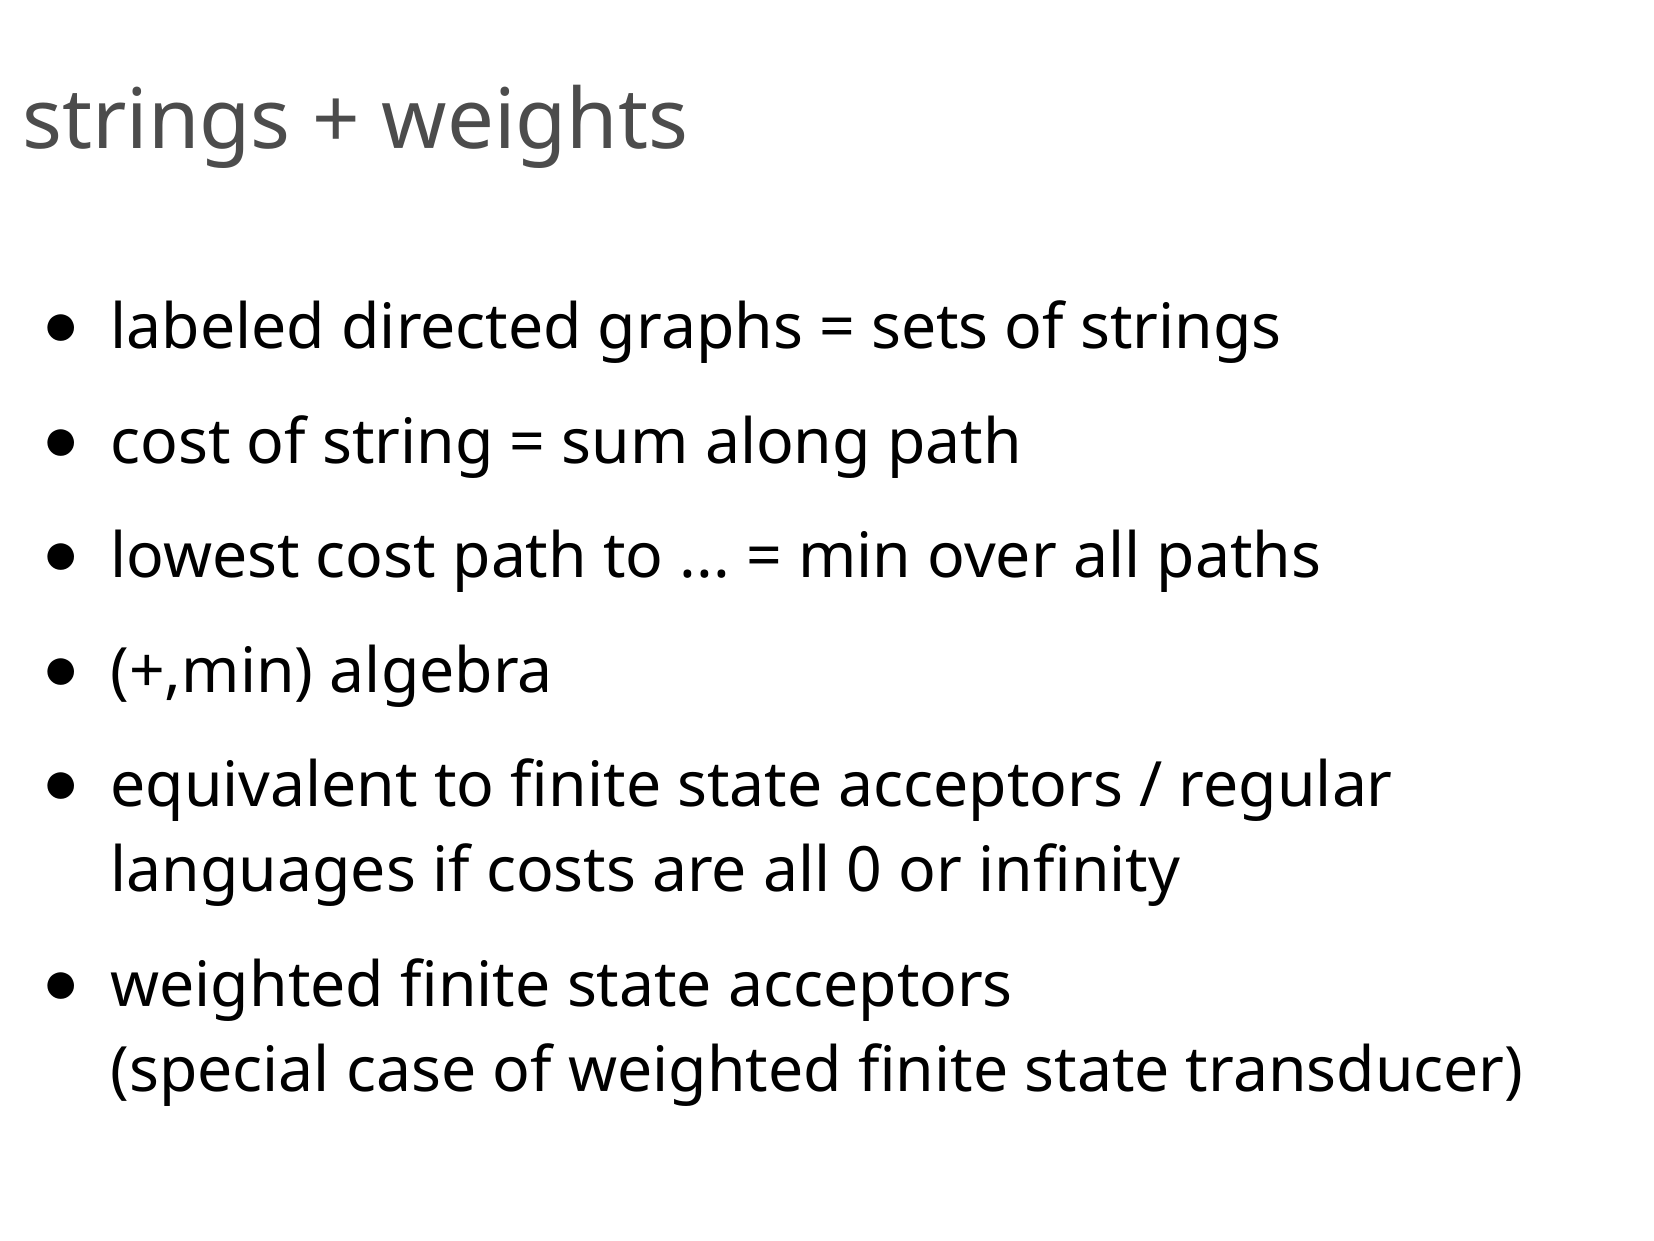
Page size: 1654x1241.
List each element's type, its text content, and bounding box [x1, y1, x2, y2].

title strings + weights [22, 19, 1654, 213]
list labeled directed graphs = sets of strings cost of string = sum along path lowest cost path to ... = min over all paths (+,min) algebra equivalent to finite state acceptors / regular languages if costs are all 0 or infinity weighted finite state acceptors (special case of weighted finite state transducer) [25, 225, 1654, 1166]
